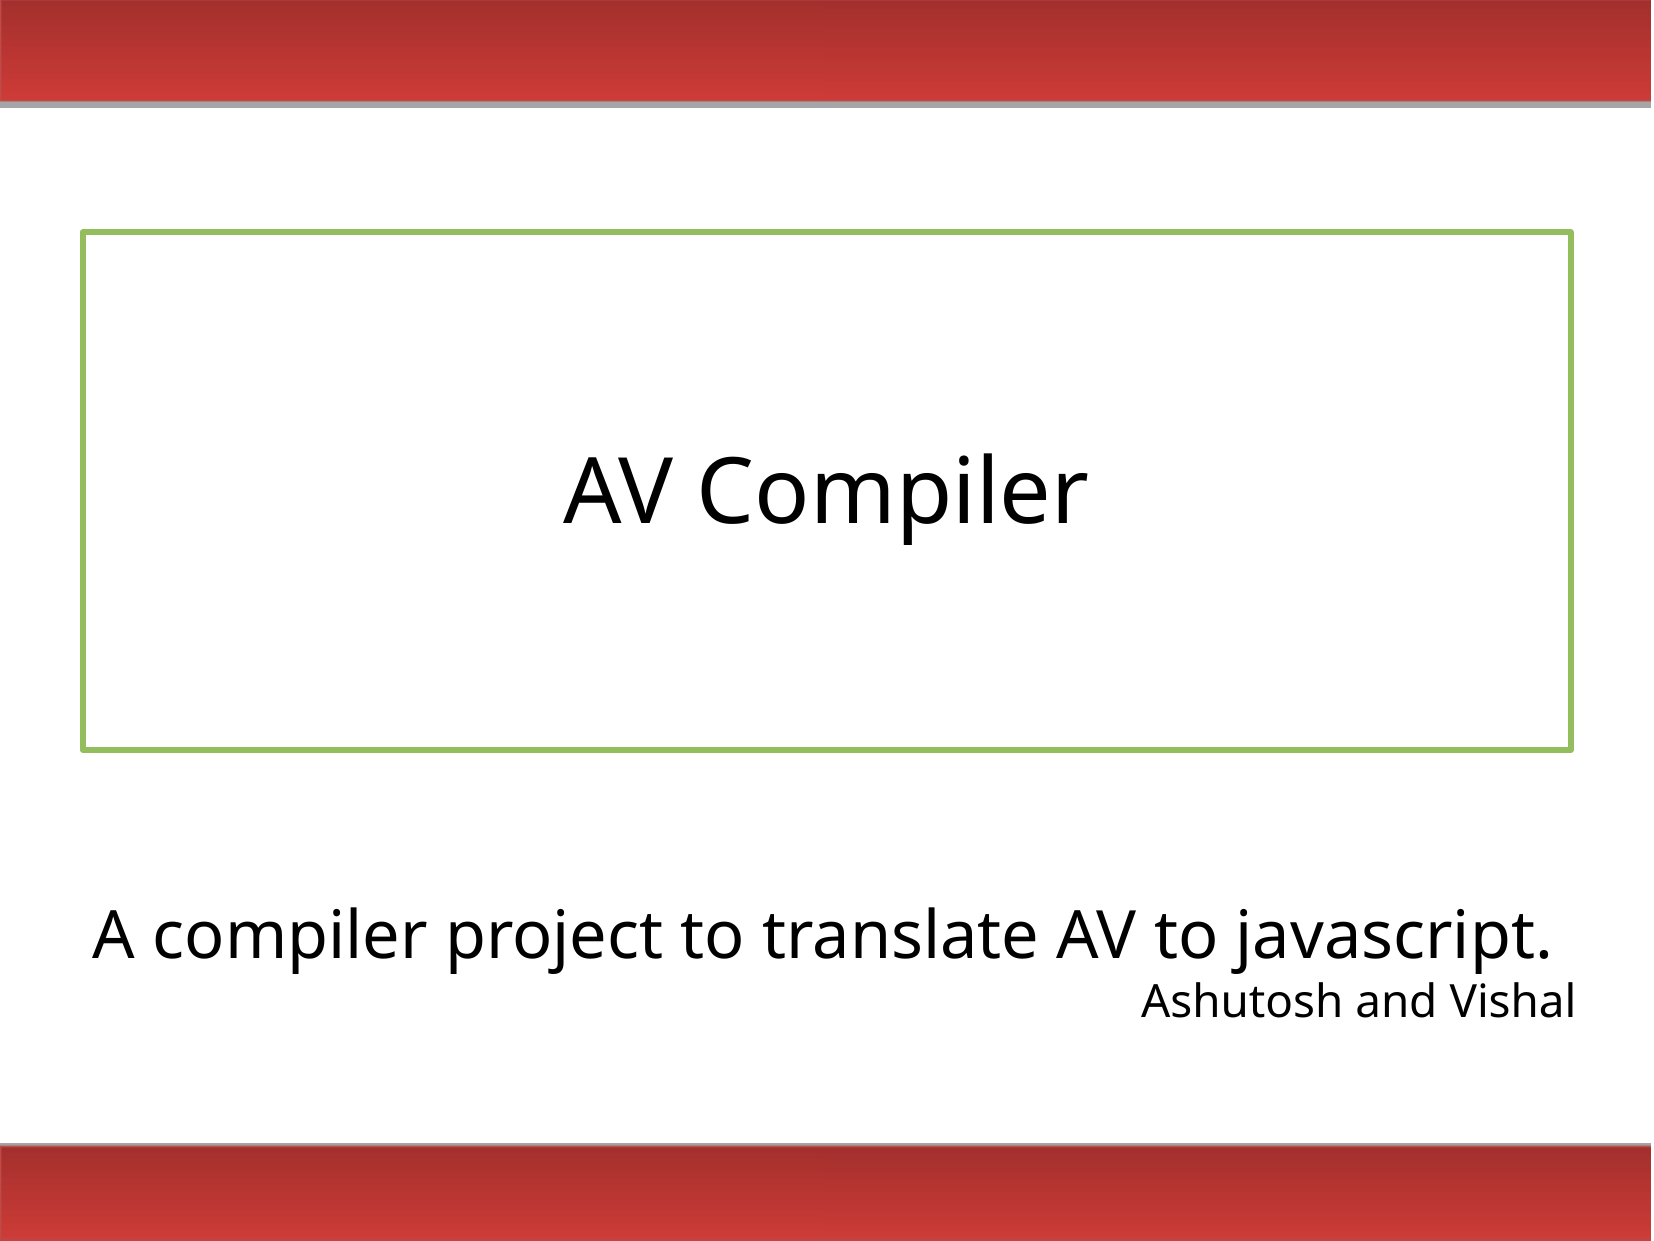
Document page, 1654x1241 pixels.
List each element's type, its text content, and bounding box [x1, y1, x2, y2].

text_box A compiler project to translate AV to javascript. Ashutosh and Vishal [88, 797, 1577, 1123]
text_box AV Compiler [82, 232, 1571, 750]
picture [0, 0, 1651, 108]
picture [0, 1143, 1651, 1241]
